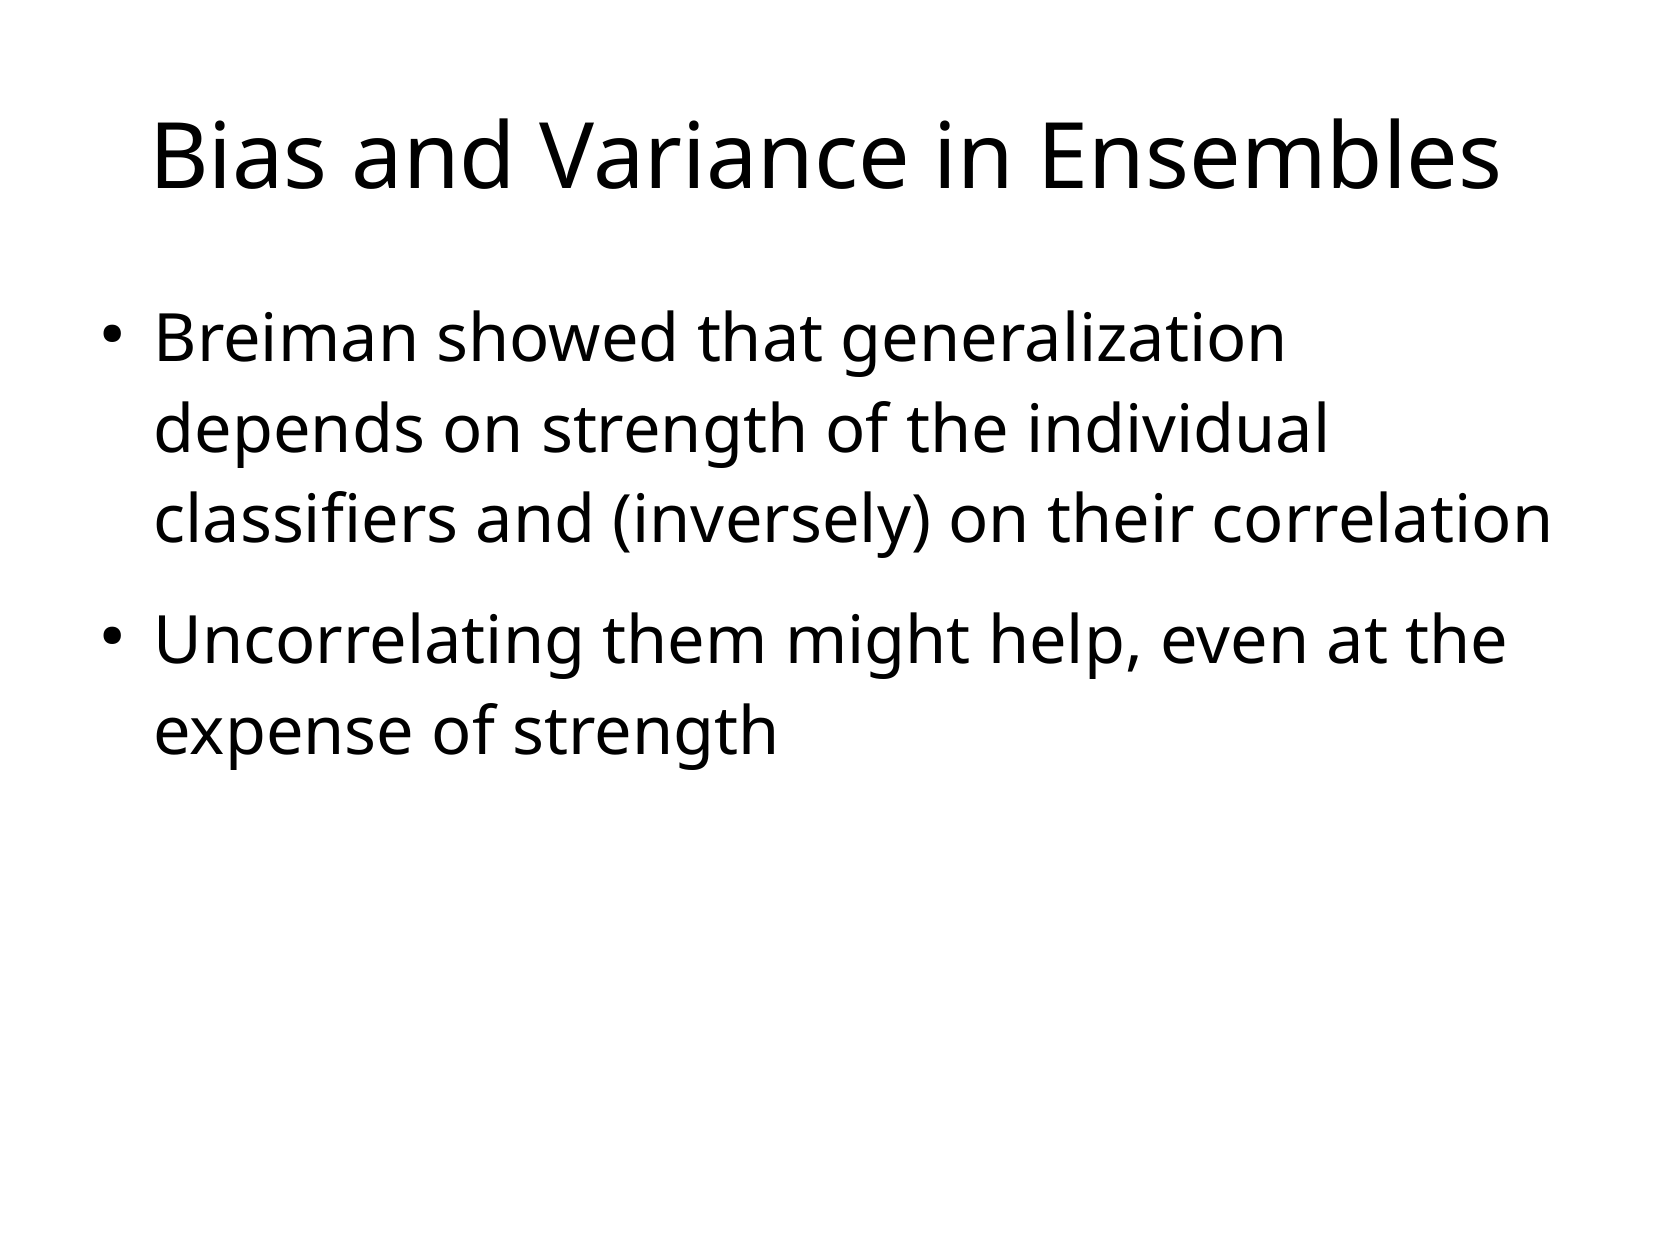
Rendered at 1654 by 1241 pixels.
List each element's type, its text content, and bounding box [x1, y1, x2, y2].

list Breiman showed that generalization depends on strength of the individual classifiers and (inversely) on their correlation Uncorrelating them might help, even at the expense of strength [82, 290, 1571, 1010]
title Bias and Variance in Ensembles [82, 49, 1571, 257]
